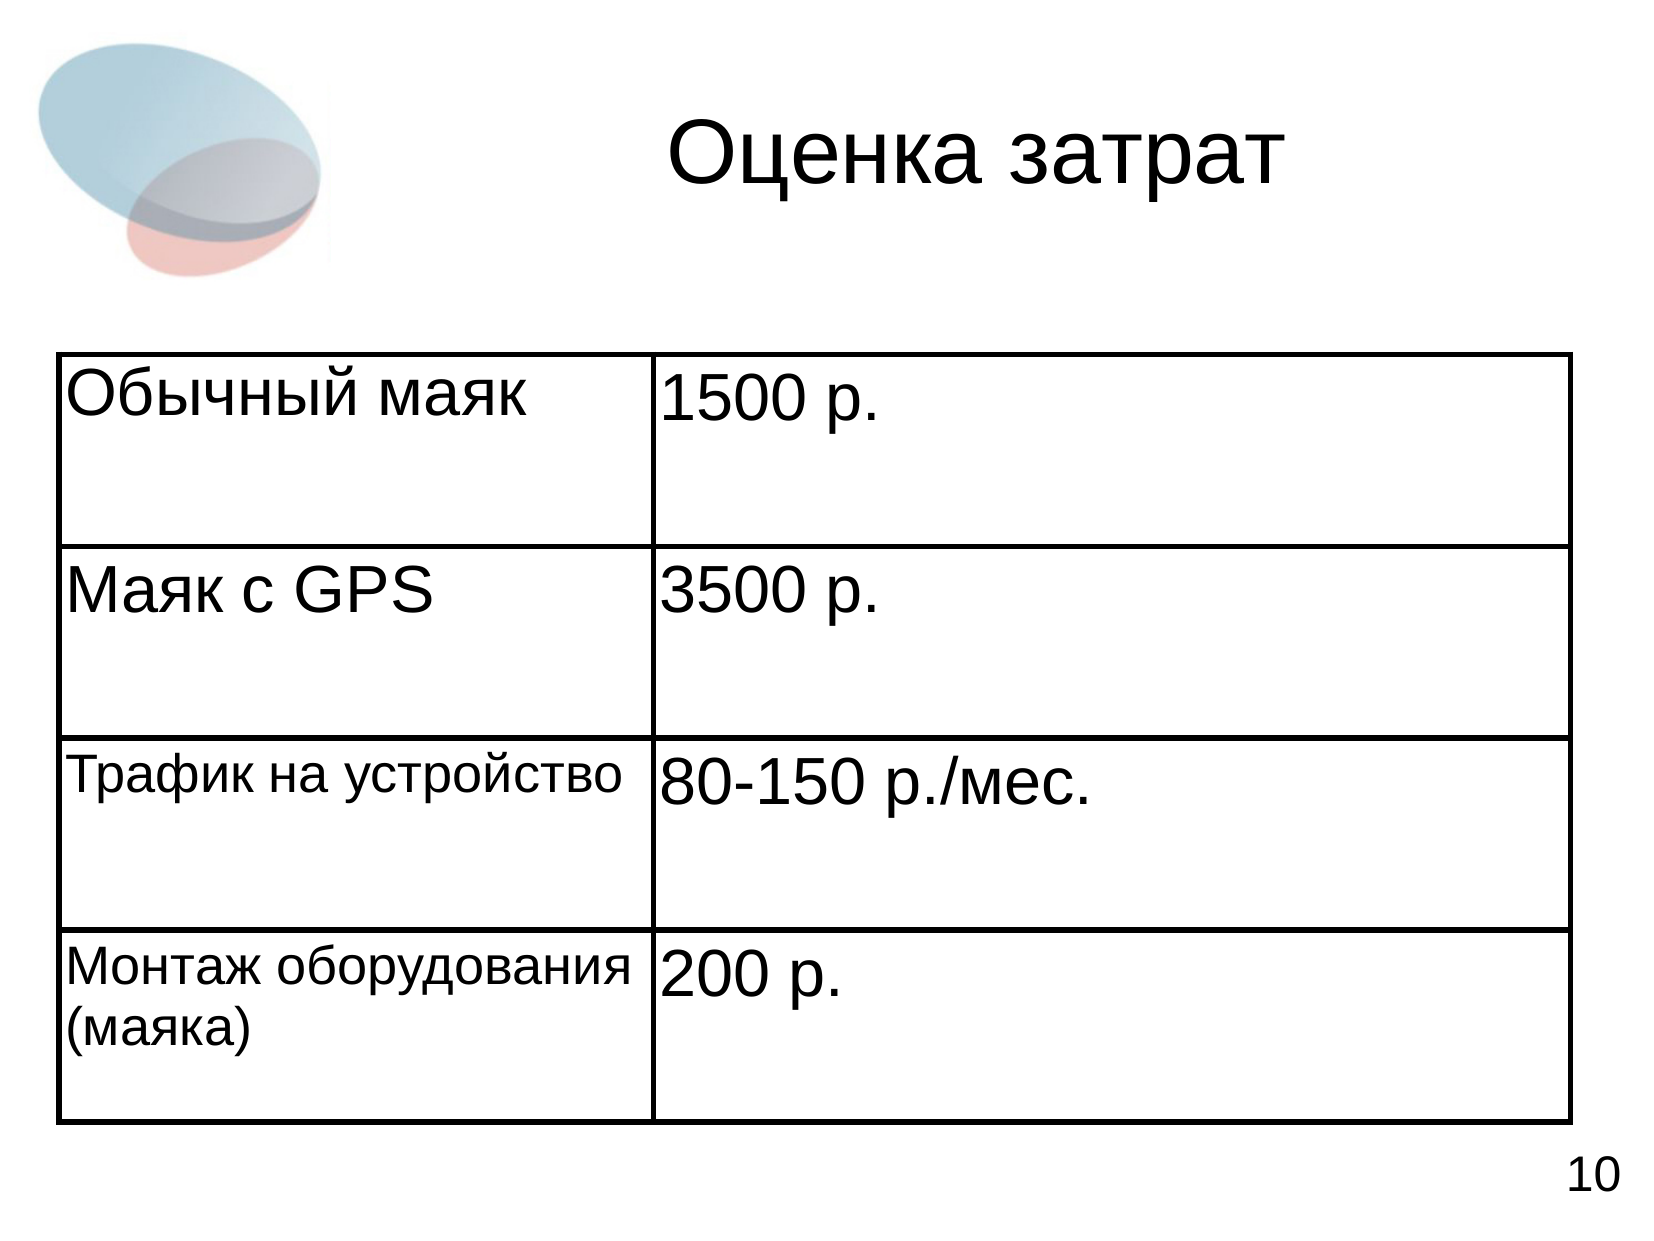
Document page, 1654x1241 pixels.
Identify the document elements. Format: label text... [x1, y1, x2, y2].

title Оценка затрат [383, 0, 1571, 307]
table_cell 200 р. [656, 933, 1568, 1119]
table_cell Маяк с GPS [62, 549, 651, 735]
text_box 10 [1551, 1139, 1637, 1211]
table_cell Монтаж оборудования (маяка) [62, 933, 651, 1119]
table_cell Трафик на устройство [62, 741, 651, 927]
picture [29, 29, 331, 293]
table_header 1500 р. [656, 357, 1568, 544]
table_cell 3500 р. [656, 549, 1568, 735]
table_header Обычный маяк [62, 357, 651, 544]
table_cell 80-150 р./мес. [656, 741, 1568, 927]
